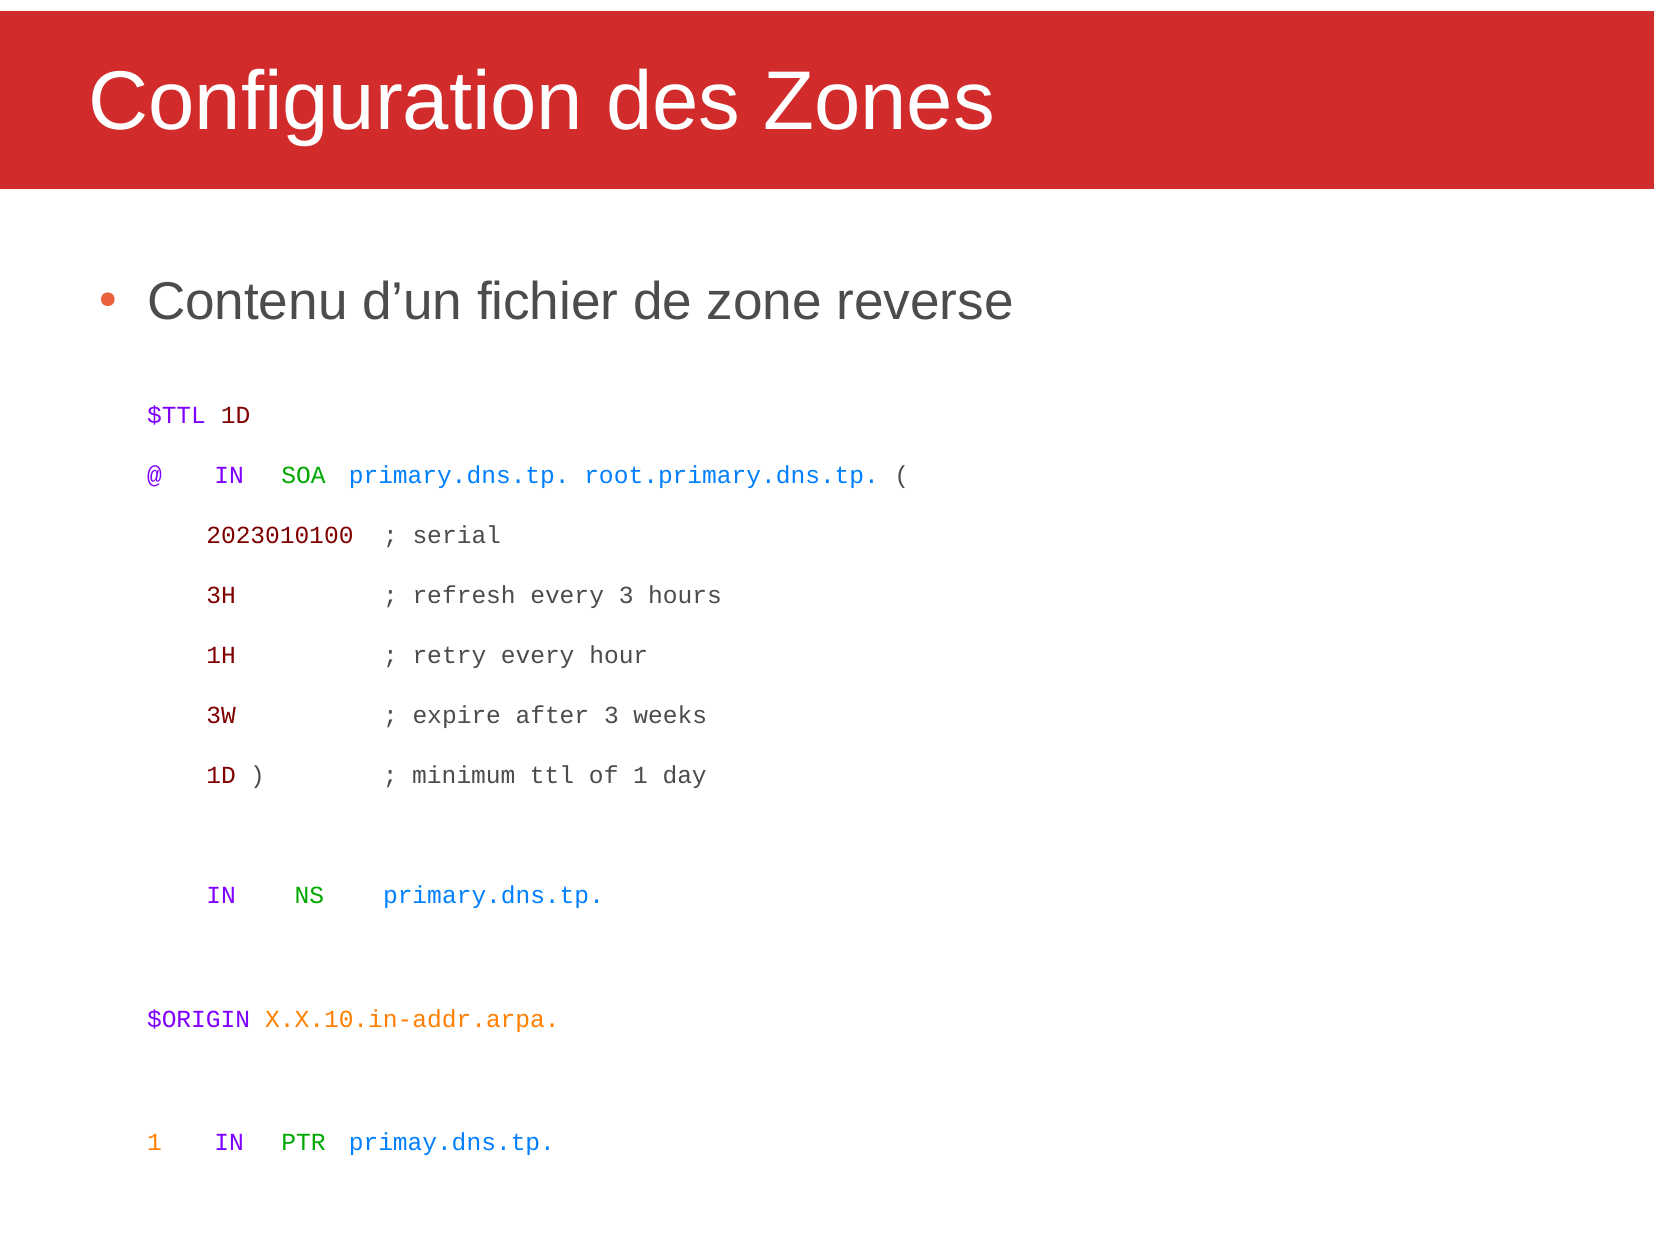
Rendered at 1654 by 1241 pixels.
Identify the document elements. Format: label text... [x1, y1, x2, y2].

list Contenu d’un fichier de zone reverse $TTL 1D @ IN SOA primary.dns.tp. root.primary.dns.tp. ( 2023010100 ; serial 3H ; refresh every 3 hours 1H ; retry every hour 3W ; expire after 3 weeks 1D ) ; minimum ttl of 1 day IN NS primary.dns.tp. $ORIGIN X.X.10.in-addr.arpa. 1 IN PTR primay.dns.tp. [82, 271, 1571, 1158]
title Configuration des Zones [0, 11, 1654, 189]
